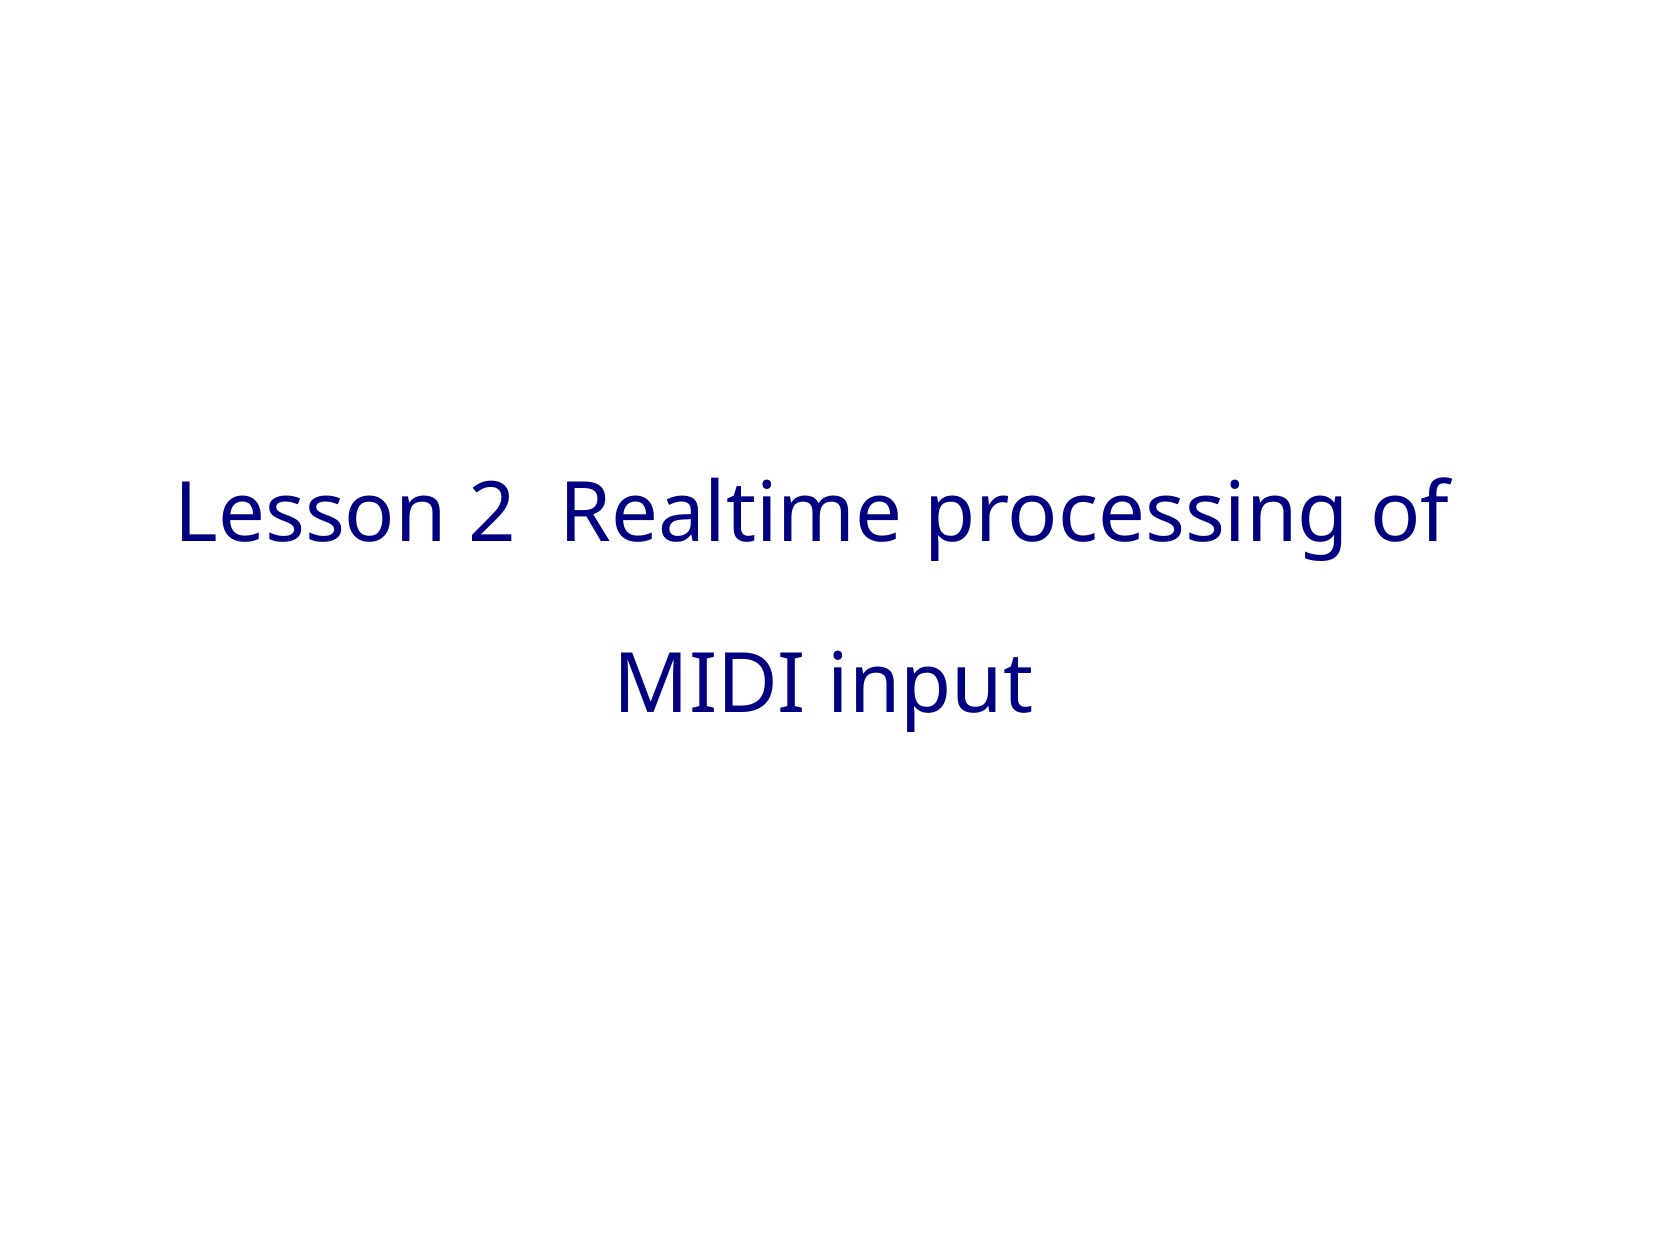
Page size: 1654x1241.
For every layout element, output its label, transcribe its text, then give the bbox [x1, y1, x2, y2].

title Lesson 2 Realtime processing of MIDI input [17, 454, 1630, 679]
